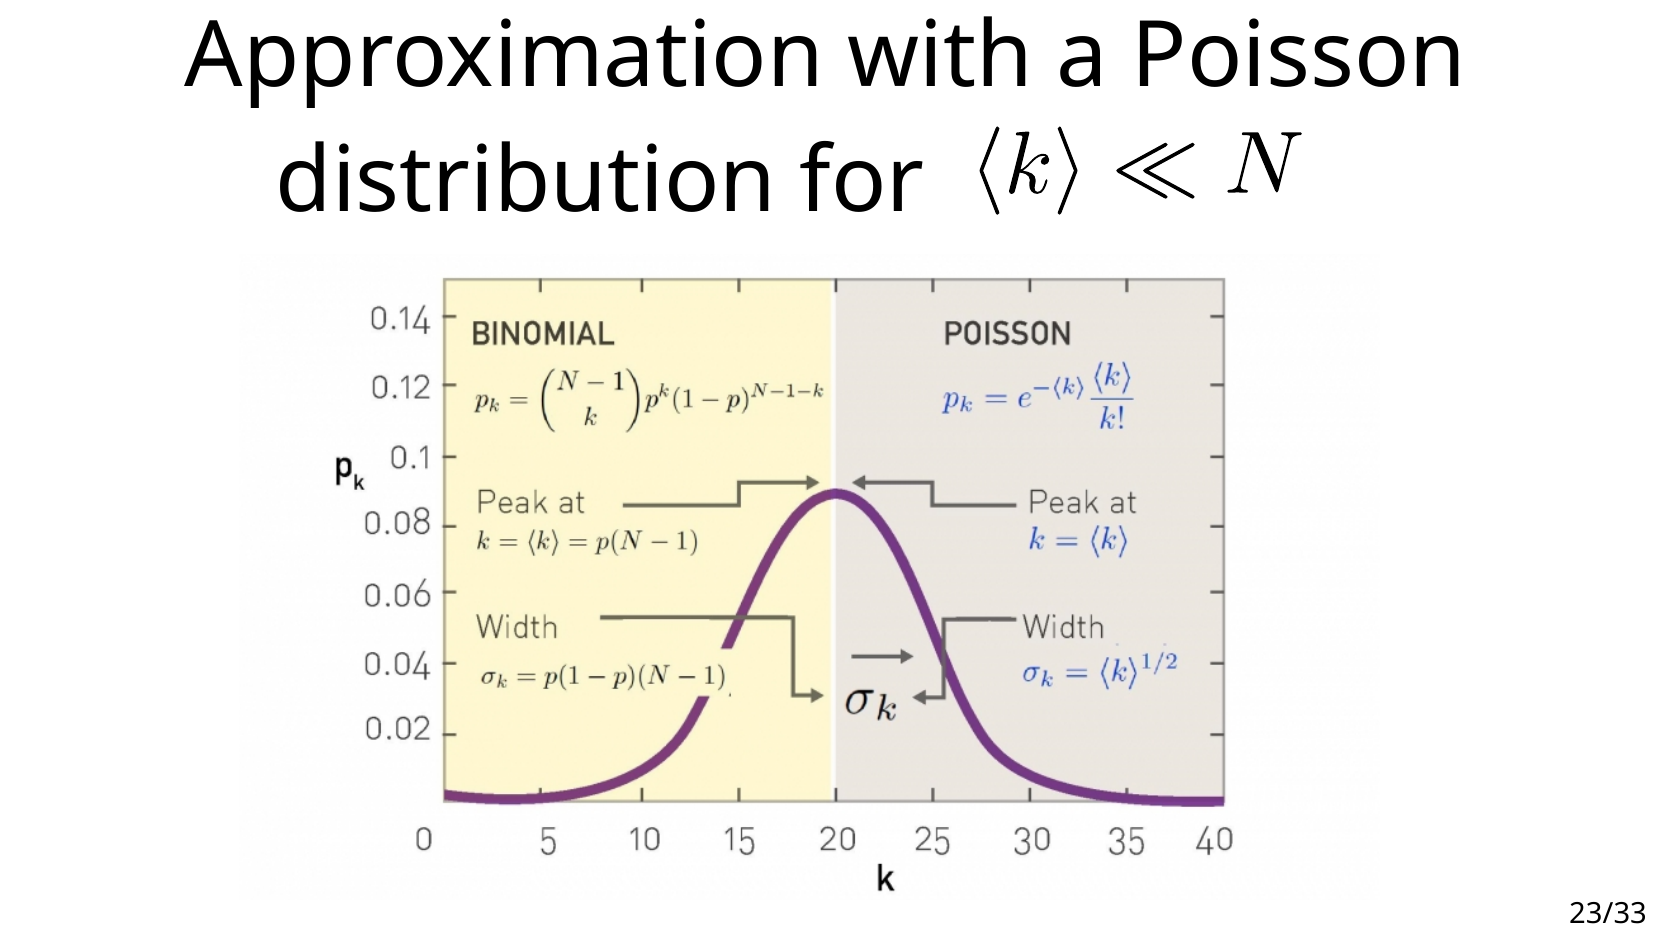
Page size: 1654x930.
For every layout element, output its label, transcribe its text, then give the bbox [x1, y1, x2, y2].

text_box [969, 126, 1305, 215]
picture [239, 254, 1380, 900]
title Approximation with a Poisson distribution for [82, 0, 1571, 243]
